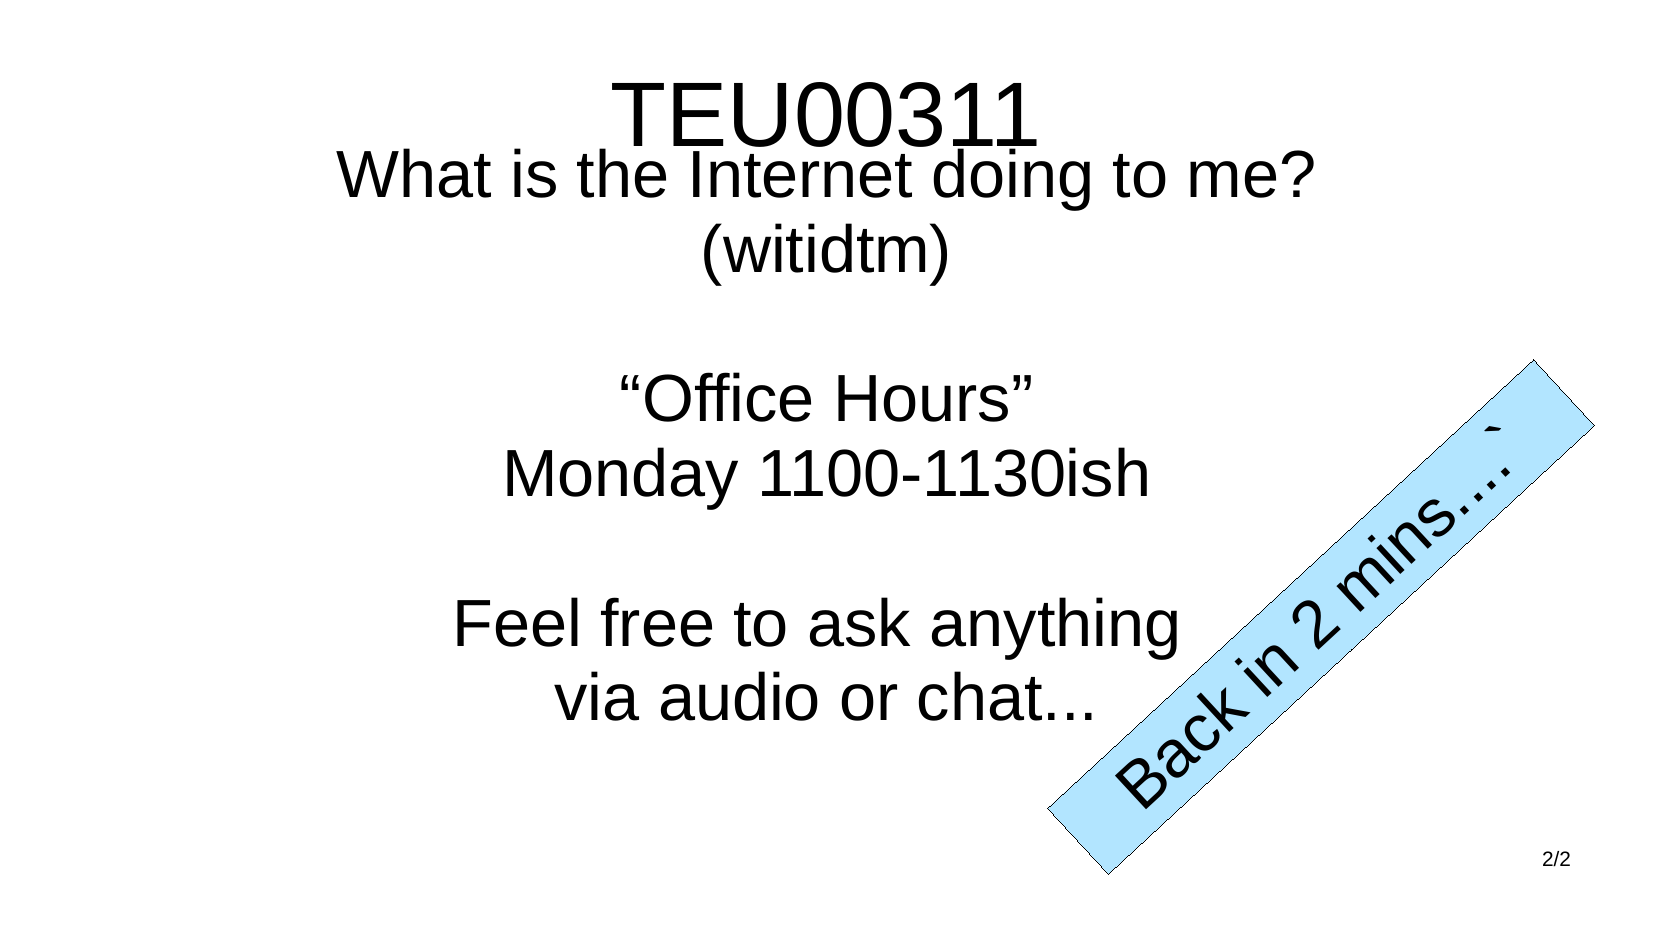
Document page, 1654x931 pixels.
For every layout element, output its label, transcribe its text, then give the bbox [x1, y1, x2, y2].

subtitle What is the Internet doing to me? (witidtm) “Office Hours” Monday 1100-1130ish Feel free to ask anything via audio or chat... [82, 136, 1571, 838]
title TEU00311 [82, 37, 1571, 136]
subtitle What is the Internet doing to me? (witidtm) “Office Hours” Monday 1100-1130ish Feel free to ask anything via audio or chat... [1149, 448, 1571, 838]
text_box Back in 2 mins....` [1047, 359, 1595, 875]
